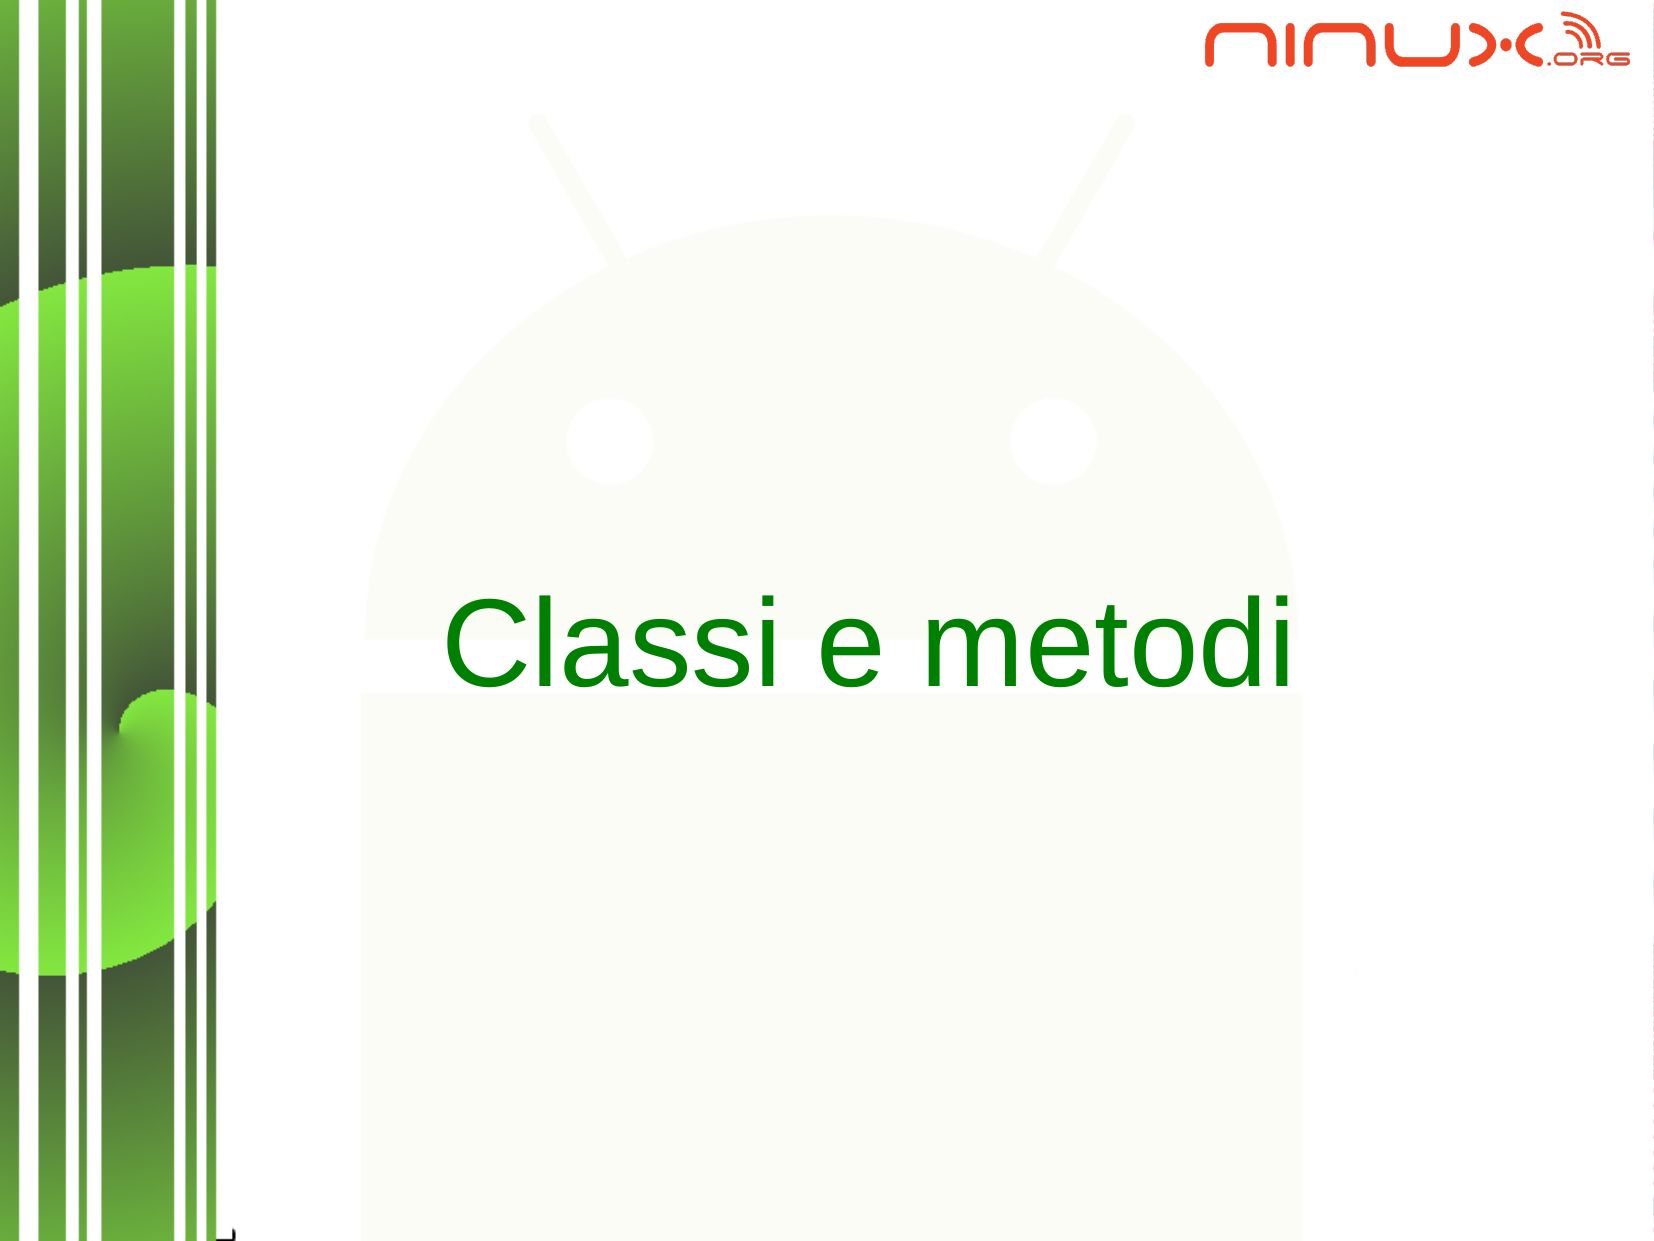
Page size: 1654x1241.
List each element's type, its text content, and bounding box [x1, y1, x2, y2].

picture [0, 0, 1654, 1241]
text_box Classi e metodi [426, 565, 1312, 721]
